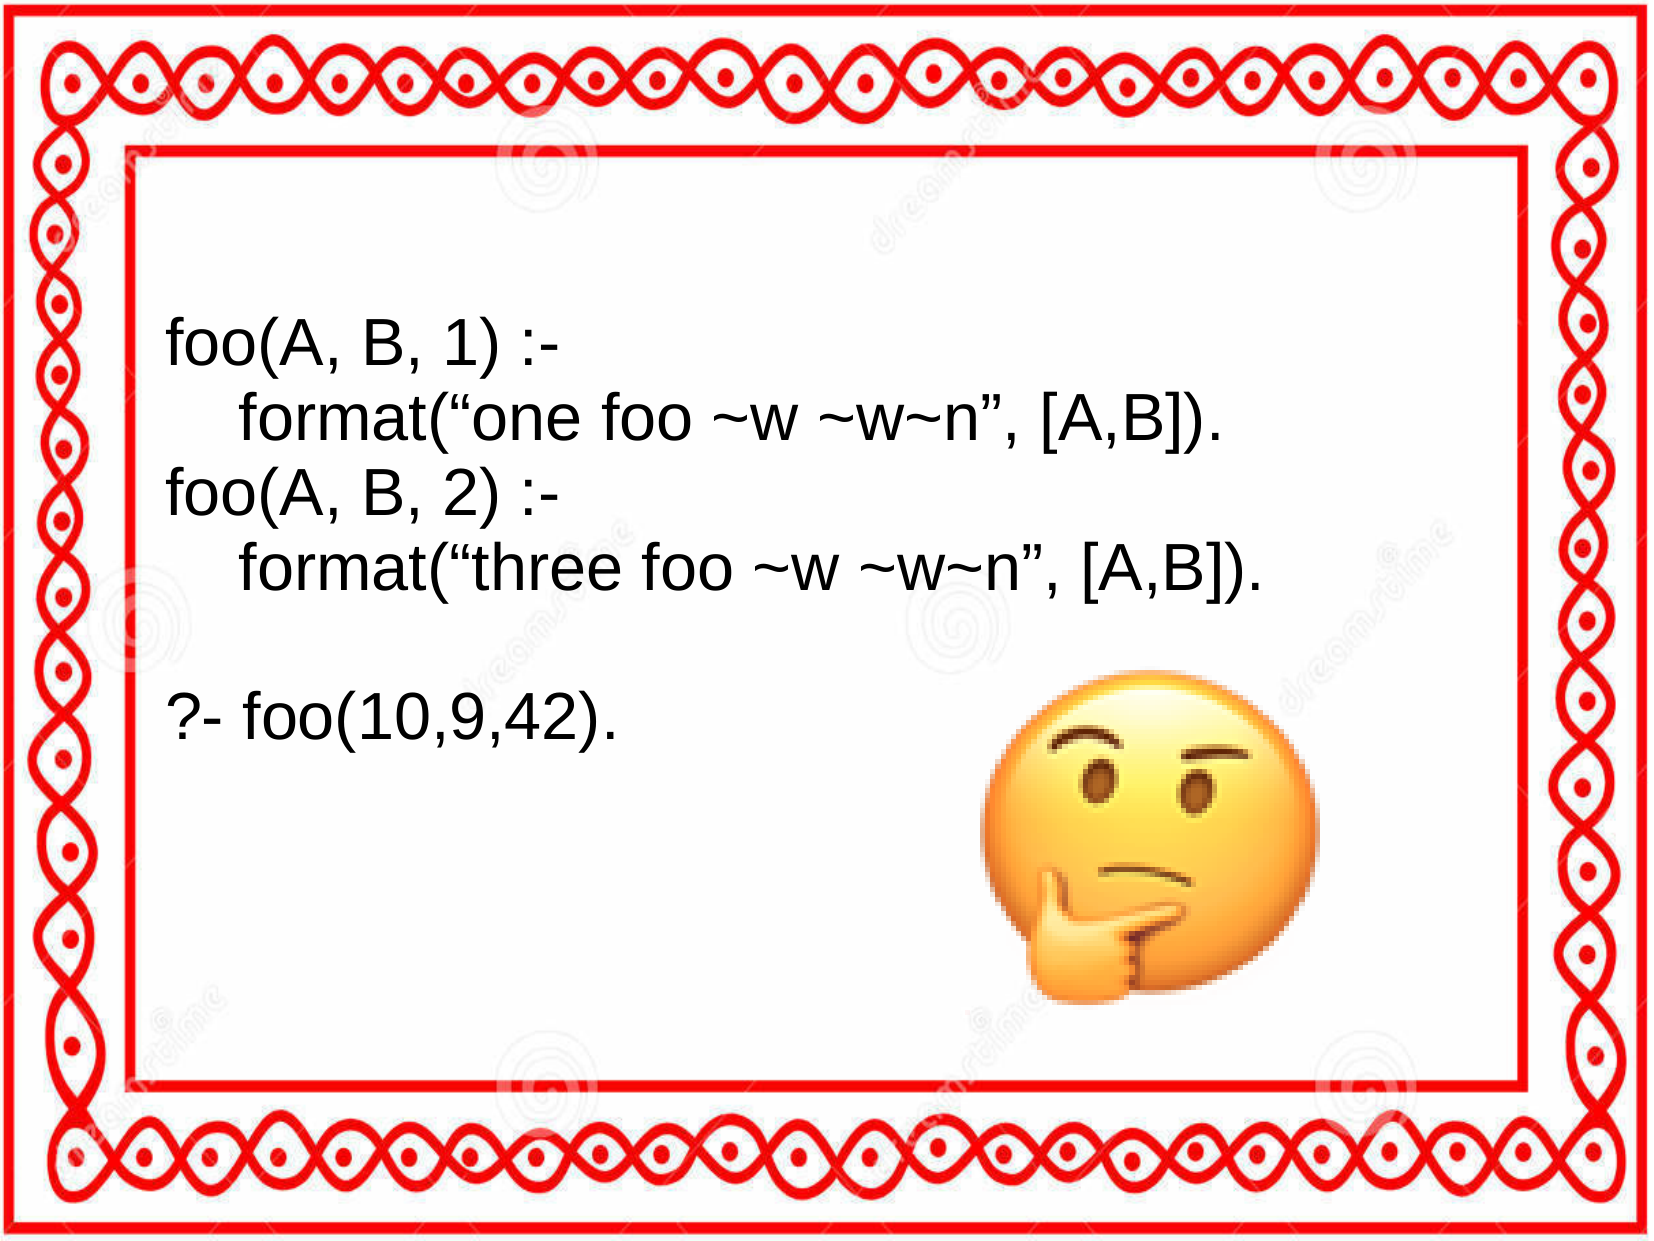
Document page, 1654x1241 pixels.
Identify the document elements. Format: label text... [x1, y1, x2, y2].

picture [0, 0, 1654, 1241]
subtitle foo(A, B, 1) :- format(“one foo ~w ~w~n”, [A,B]). foo(A, B, 2) :- format(“three foo ~w ~w~n”, [A,B]). ?- foo(10,9,42). [165, 49, 1571, 1010]
